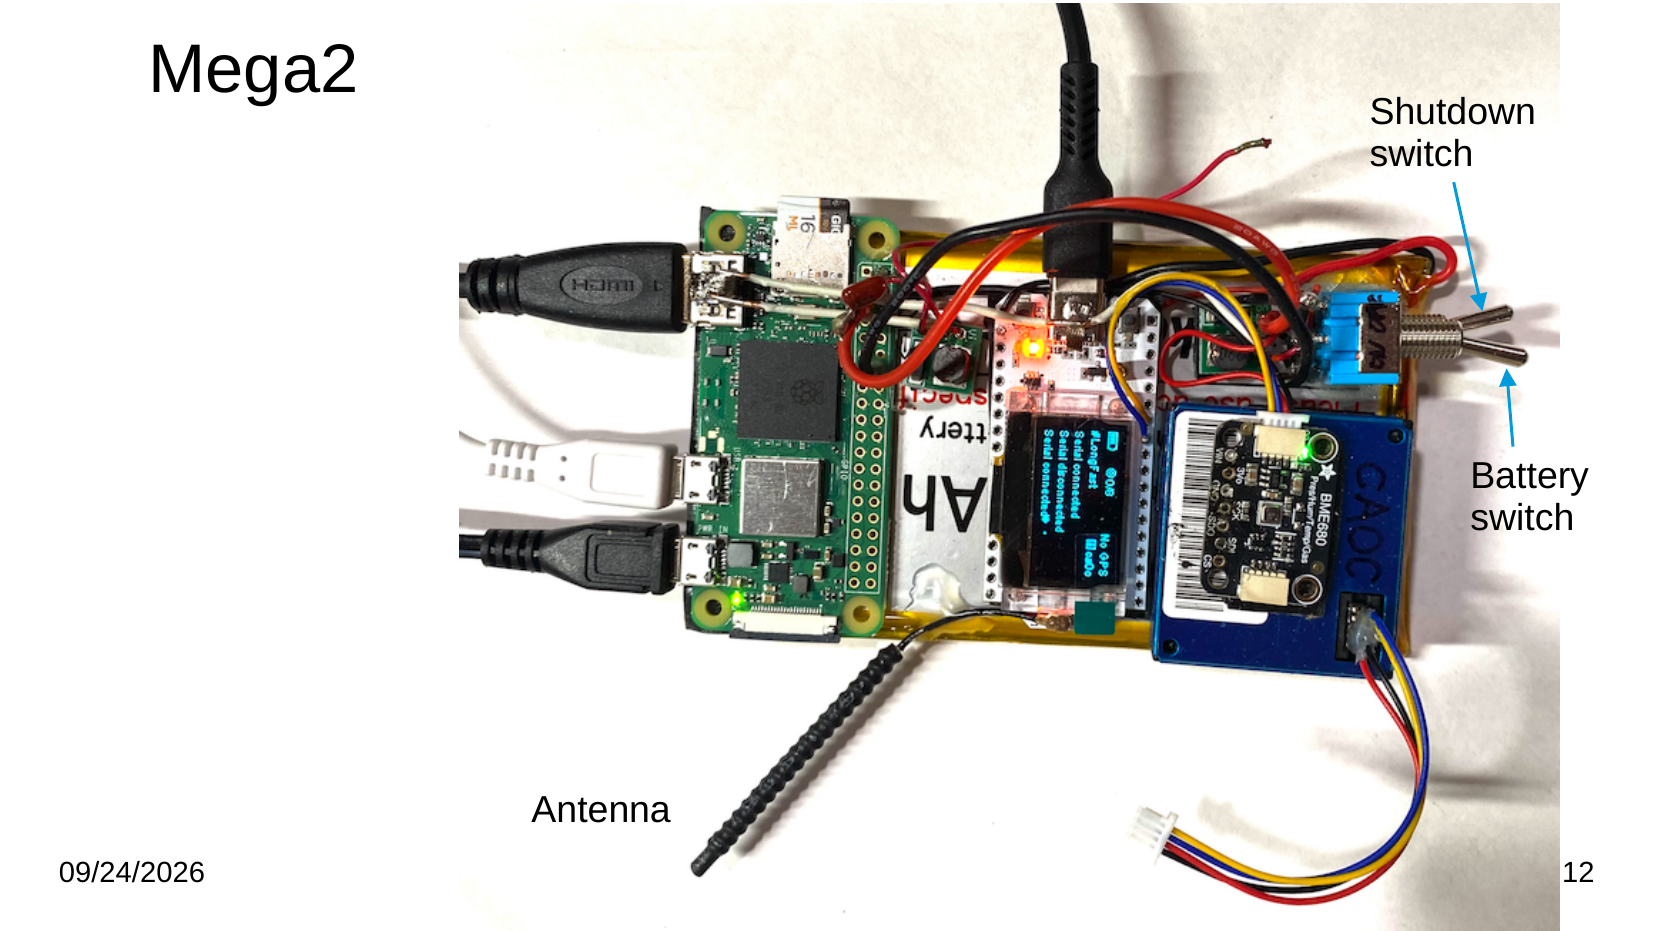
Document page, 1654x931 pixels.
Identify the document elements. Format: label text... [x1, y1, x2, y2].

title Mega2 [59, 29, 449, 108]
text_box Shutdown switch [1354, 83, 1552, 183]
text_box Antenna [516, 781, 686, 839]
text_box Battery switch [1455, 446, 1605, 546]
picture [459, 3, 1560, 931]
